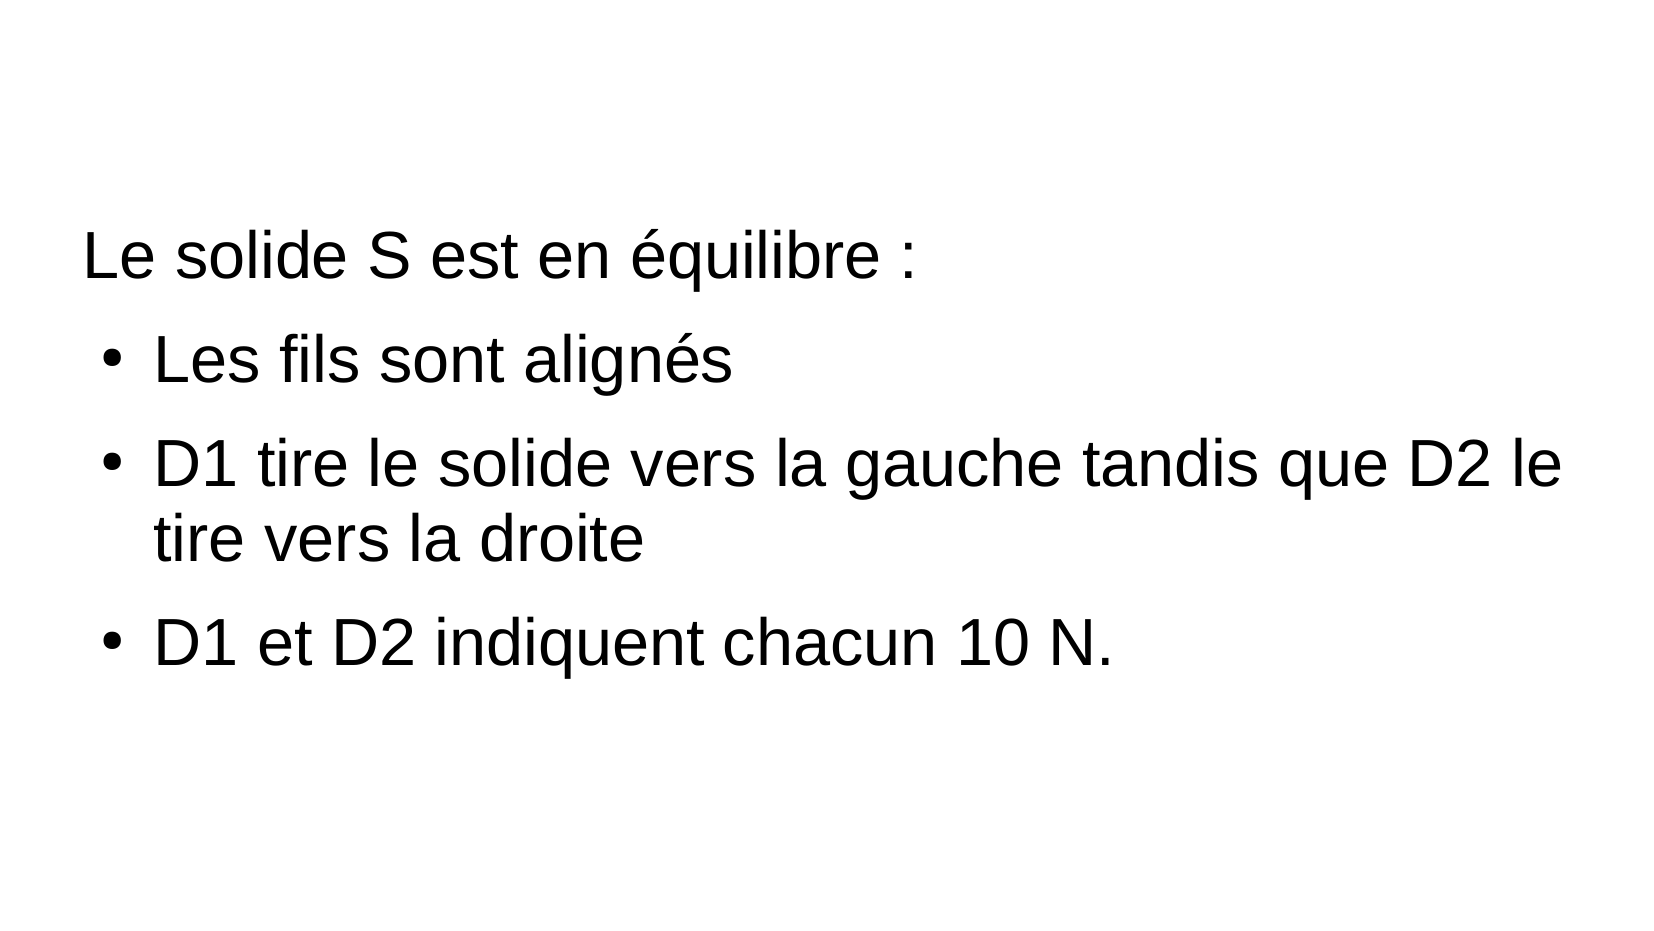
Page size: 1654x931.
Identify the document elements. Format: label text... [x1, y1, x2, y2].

list Le solide S est en équilibre : Les fils sont alignés D1 tire le solide vers la gauche tandis que D2 le tire vers la droite D1 et D2 indiquent chacun 10 N. [82, 217, 1571, 758]
